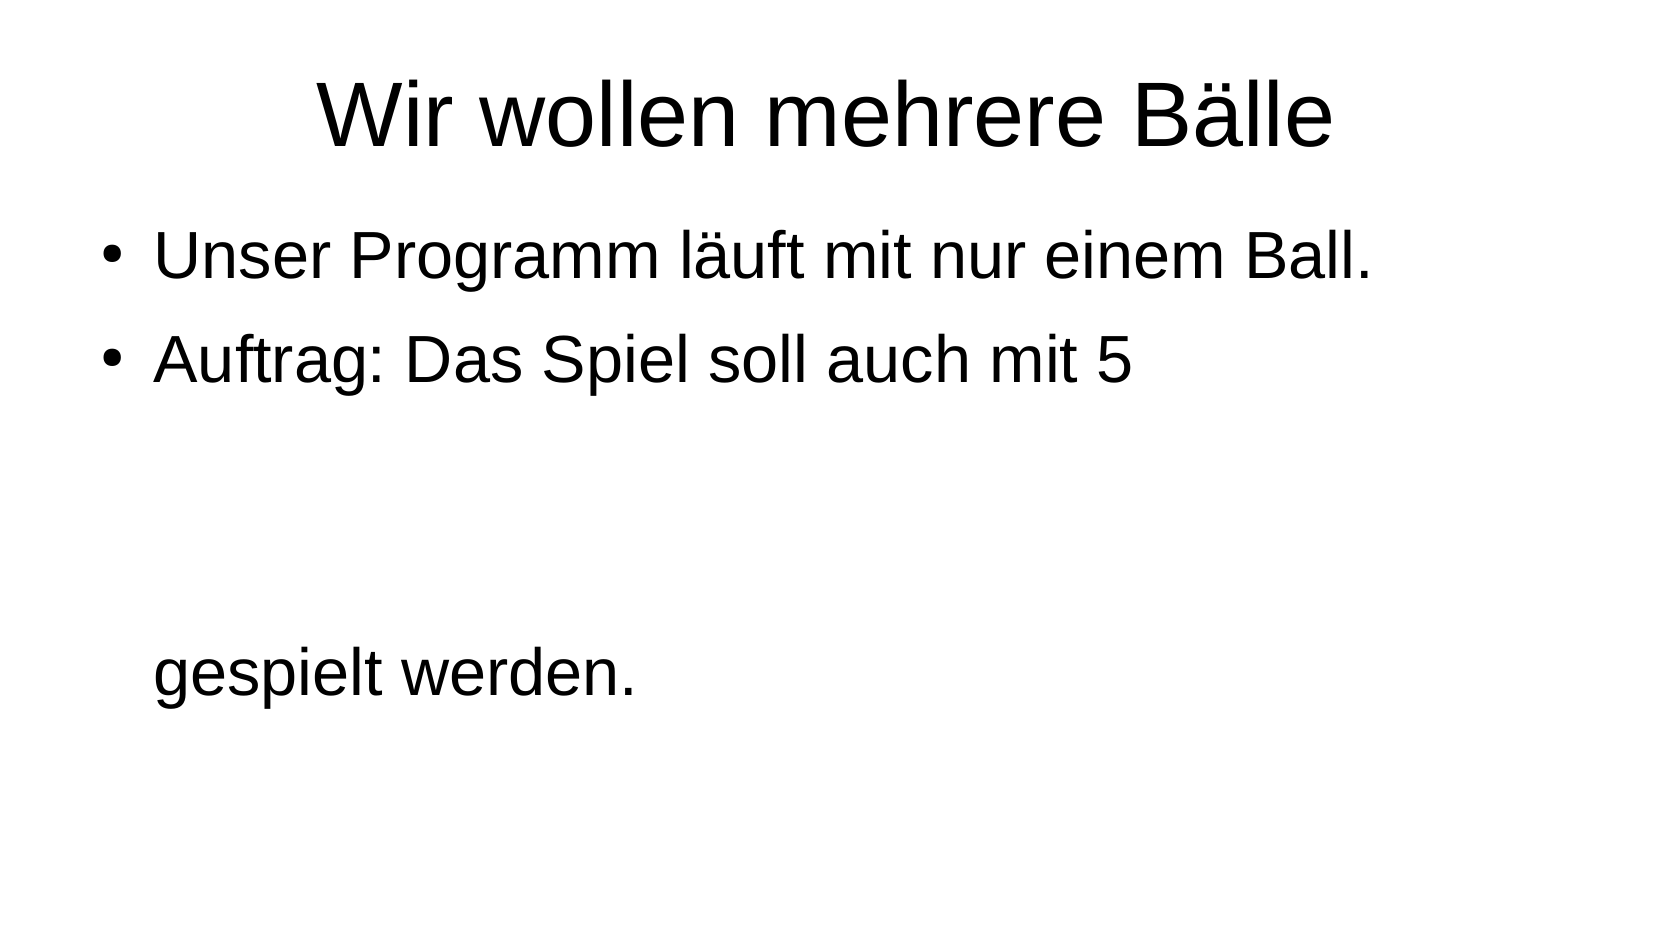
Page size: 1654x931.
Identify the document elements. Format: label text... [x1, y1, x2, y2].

title Wir wollen mehrere Bälle [82, 37, 1571, 193]
list Unser Programm läuft mit nur einem Ball. Auftrag: Das Spiel soll auch mit 5 gespielt werden. [82, 217, 1571, 758]
